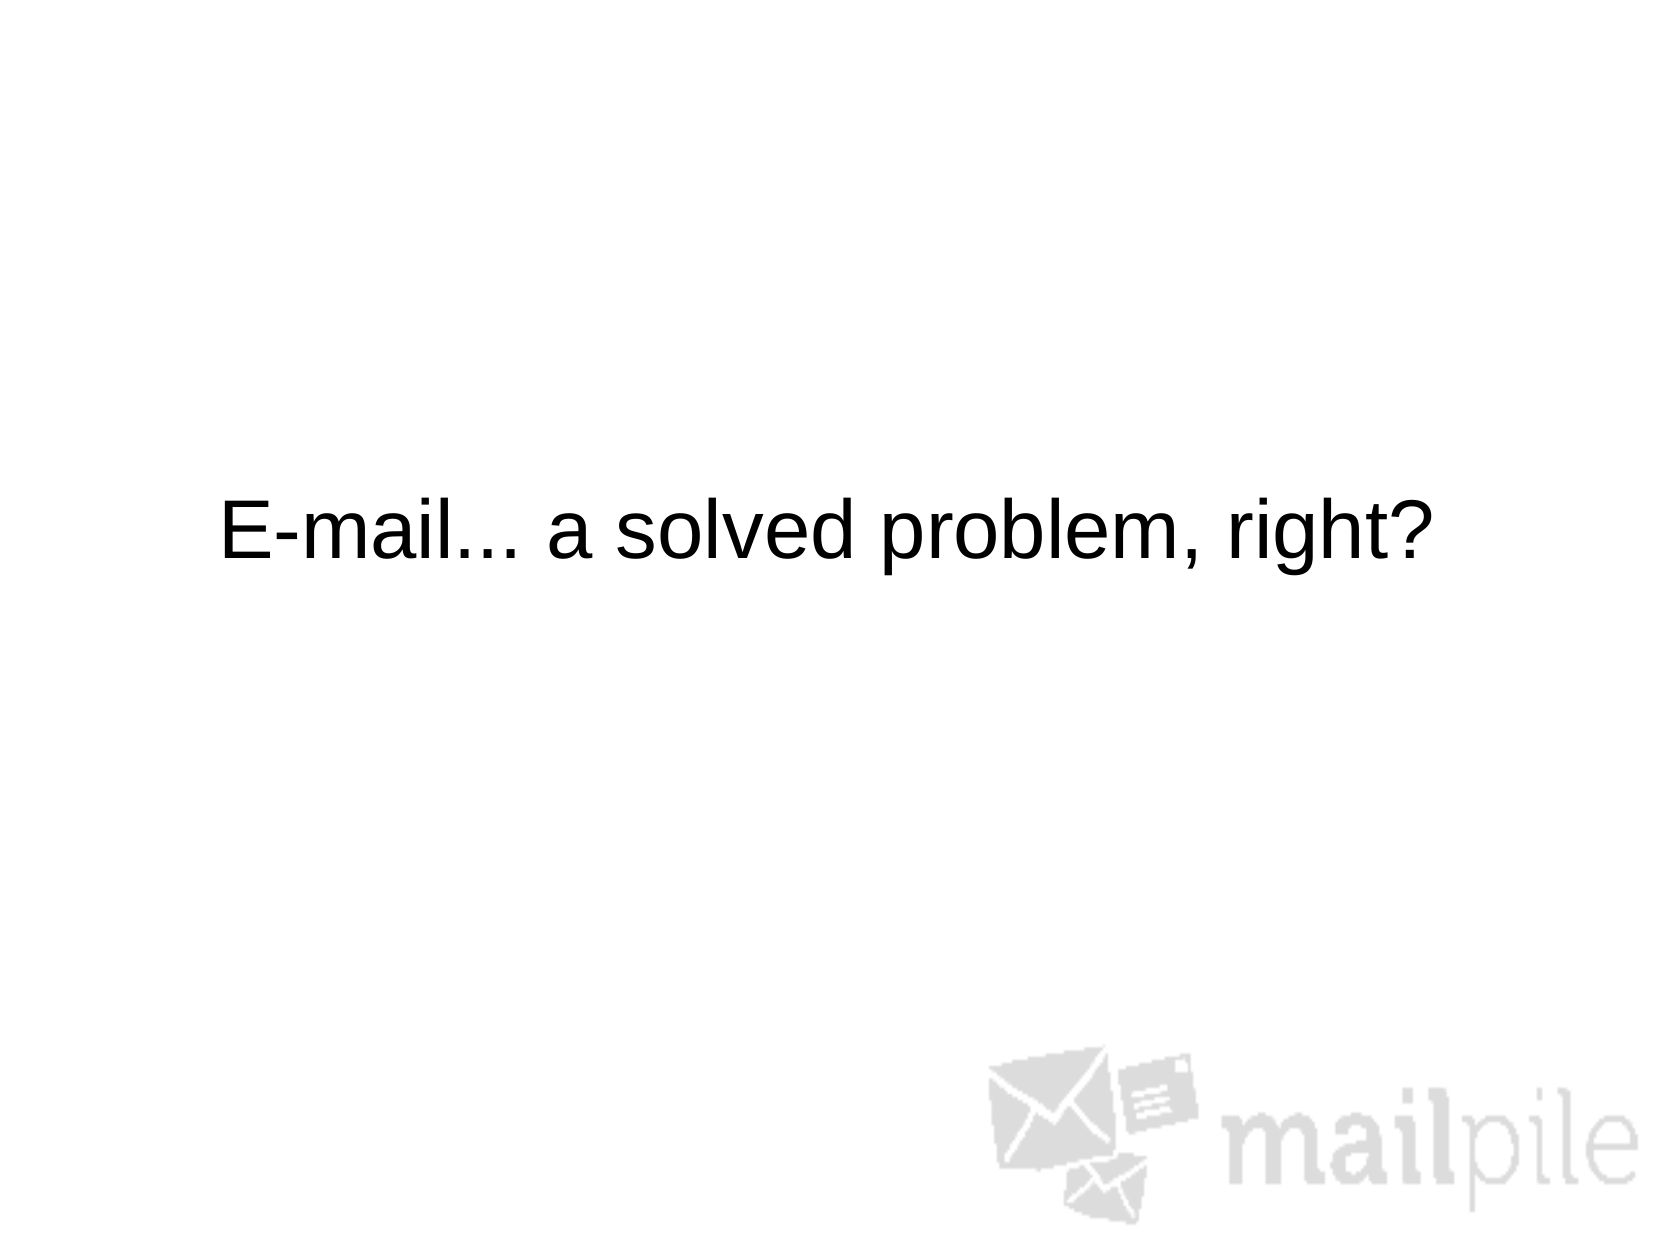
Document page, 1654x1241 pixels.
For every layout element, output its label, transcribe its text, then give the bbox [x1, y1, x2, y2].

picture [0, 0, 1654, 1241]
subtitle E-mail... a solved problem, right? [82, 49, 1571, 1010]
